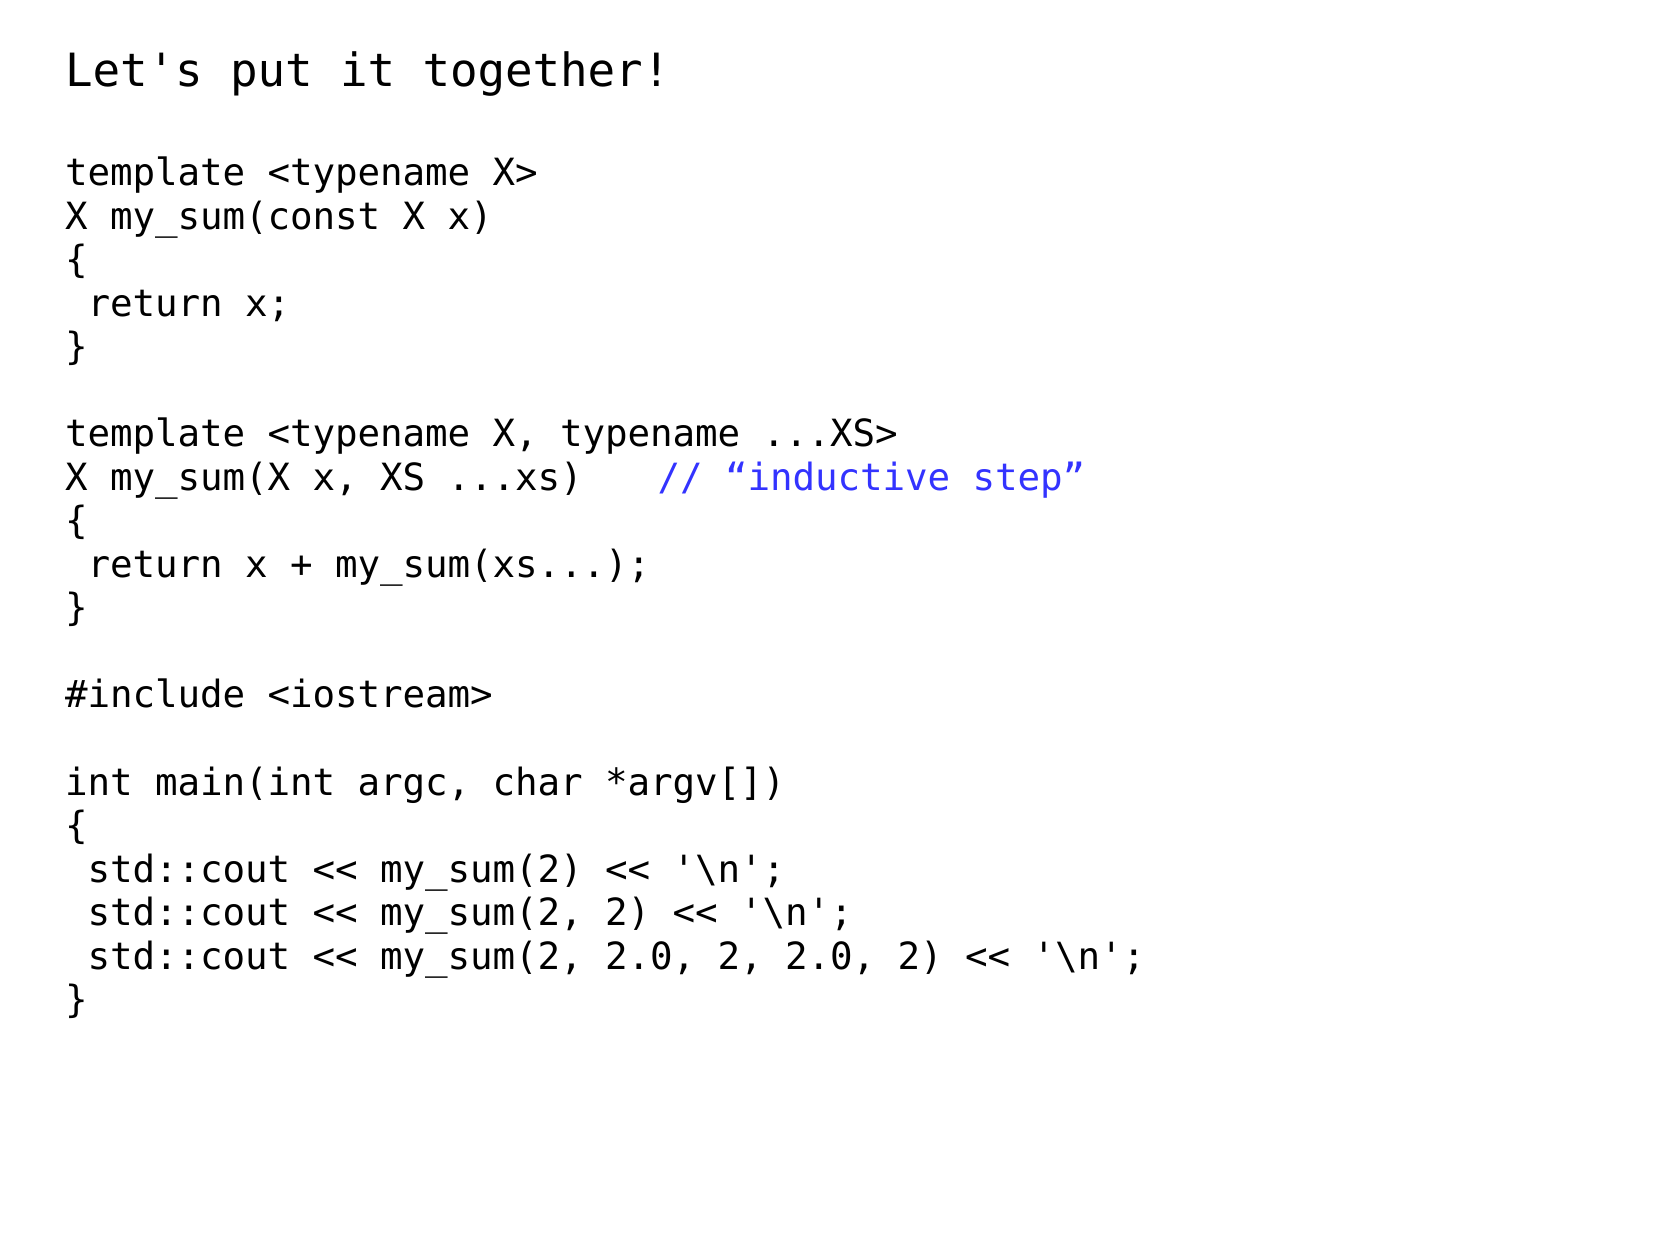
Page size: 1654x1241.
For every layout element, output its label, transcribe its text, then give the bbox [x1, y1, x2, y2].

text_box Let's put it together! template <typename X> X my_sum(const X x) { return x; } template <typename X, typename ...XS> X my_sum(X x, XS ...xs) // “inductive step” { return x + my_sum(xs...); } #include <iostream> int main(int argc, char *argv[]) { std::cout << my_sum(2) << '\n'; std::cout << my_sum(2, 2) << '\n'; std::cout << my_sum(2, 2.0, 2, 2.0, 2) << '\n'; } [50, 37, 1161, 1241]
